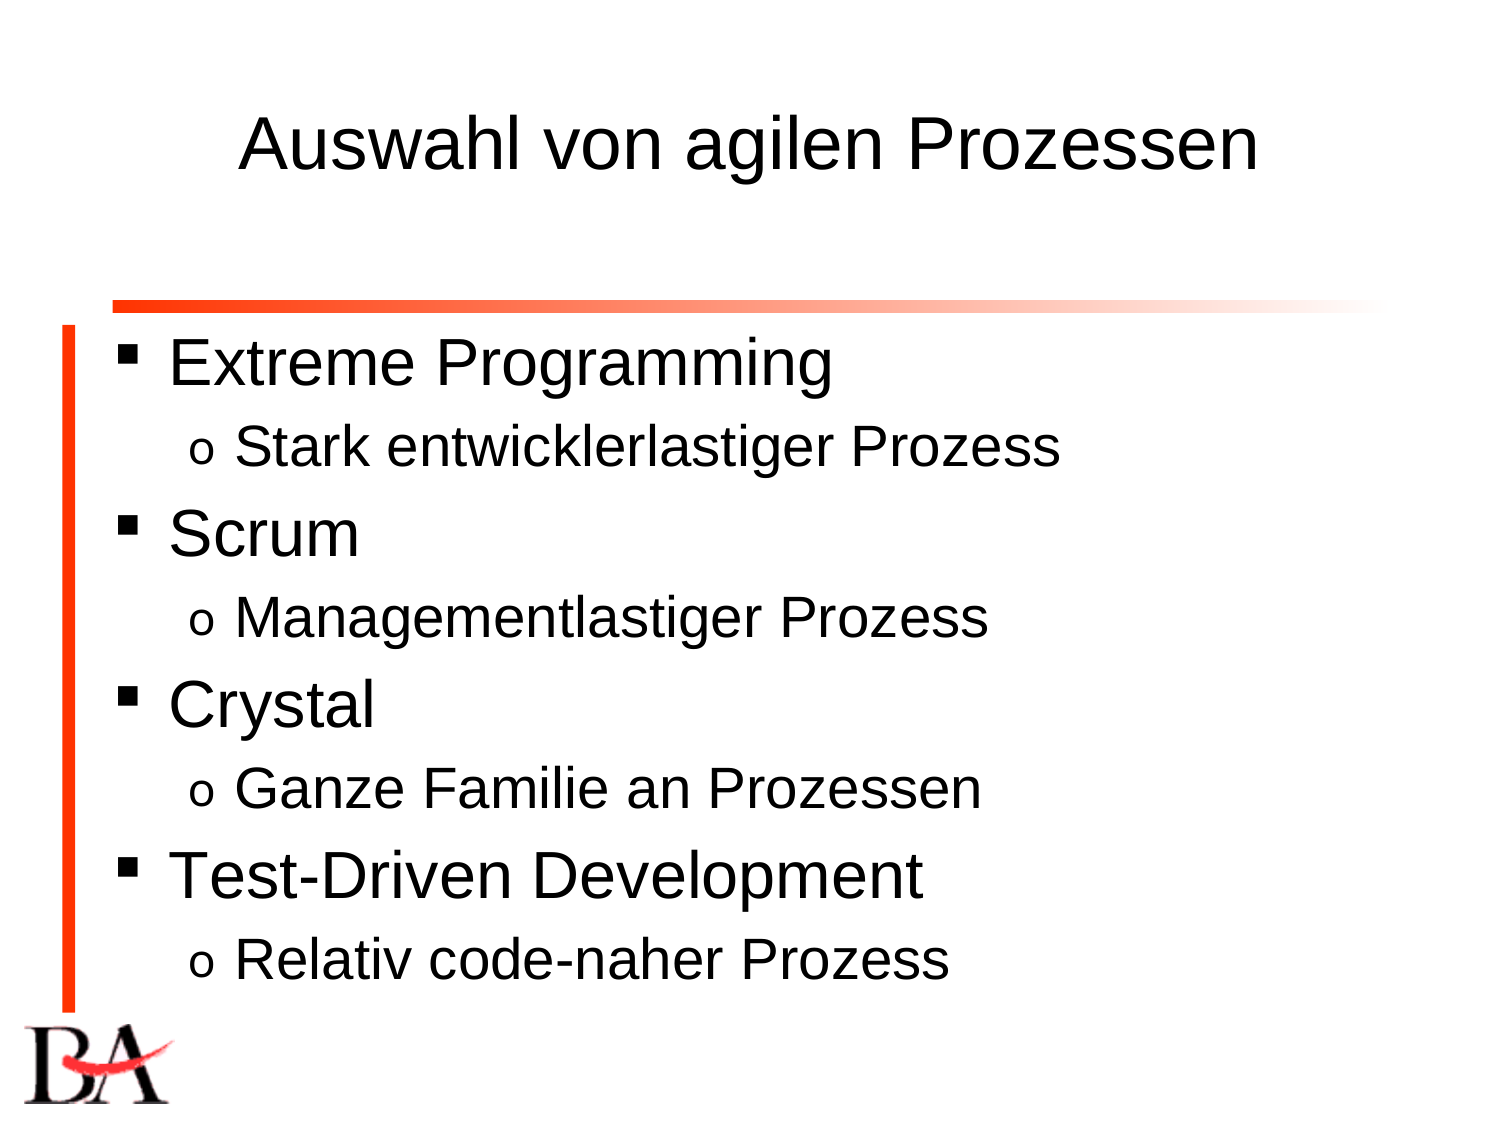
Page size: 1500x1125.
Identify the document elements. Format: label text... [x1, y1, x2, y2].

picture [24, 1024, 175, 1104]
list Extreme Programming Stark entwicklerlastiger Prozess Scrum Managementlastiger Prozess Crystal Ganze Familie an Prozessen Test-Driven Development Relativ code-naher Prozess [112, 324, 1388, 1036]
title Auswahl von agilen Prozessen [112, 28, 1388, 259]
